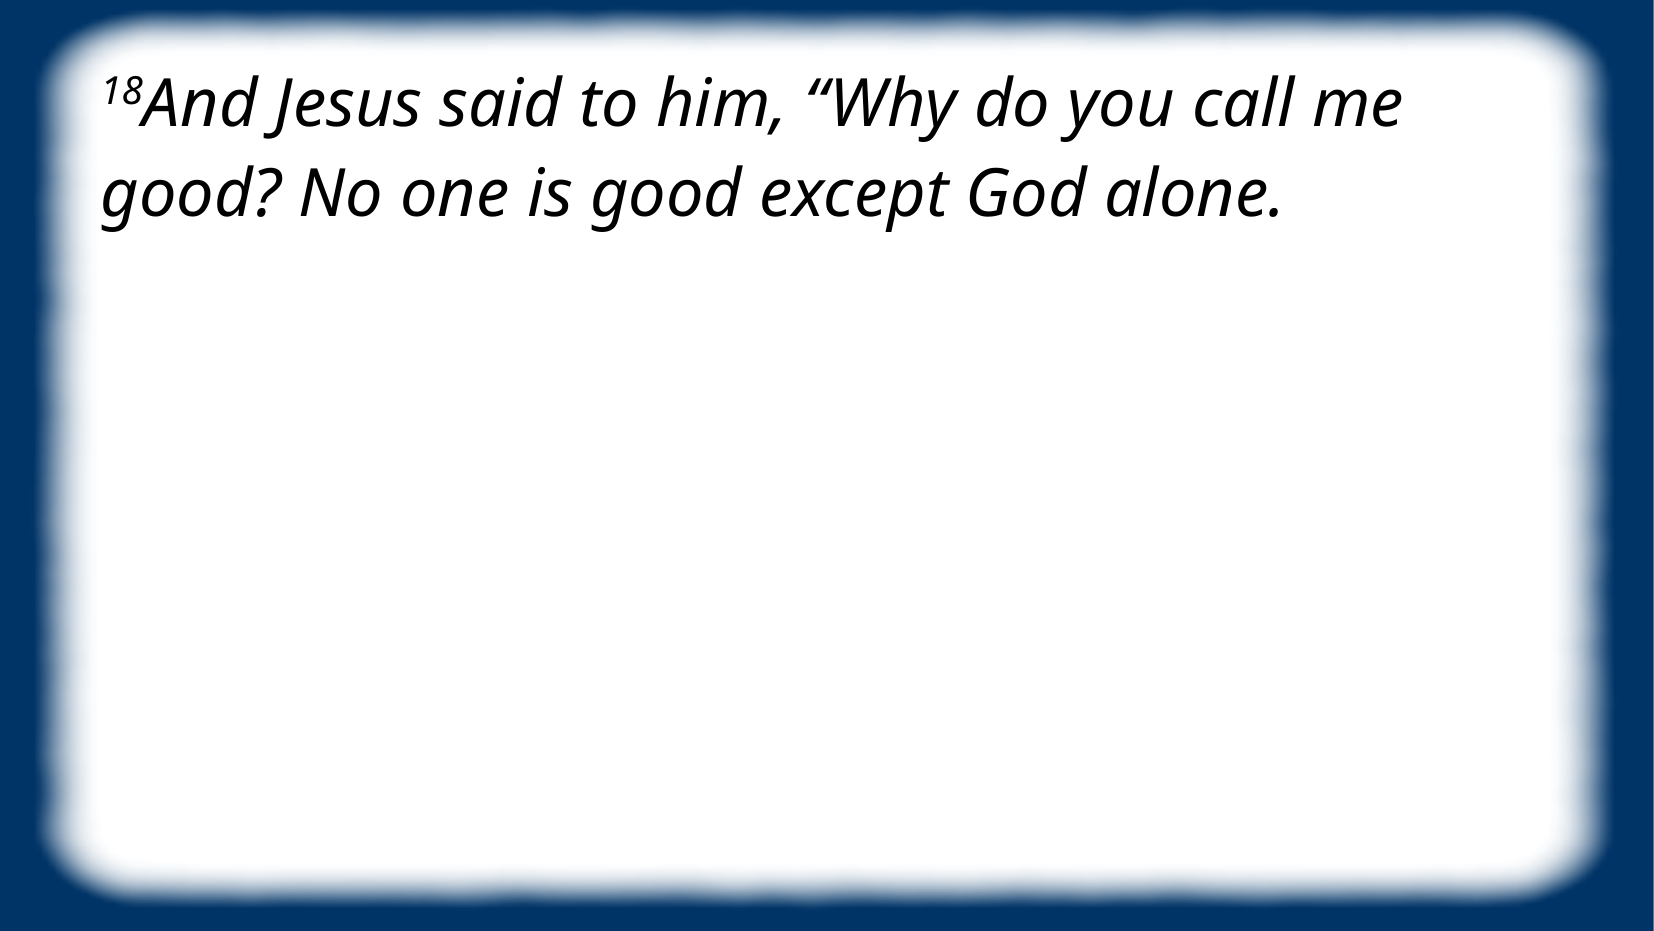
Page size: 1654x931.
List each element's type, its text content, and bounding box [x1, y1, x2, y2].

text_box 18And Jesus said to him, “Why do you call me good? No one is good except God alone. [85, 47, 1571, 595]
picture [0, 0, 1654, 931]
